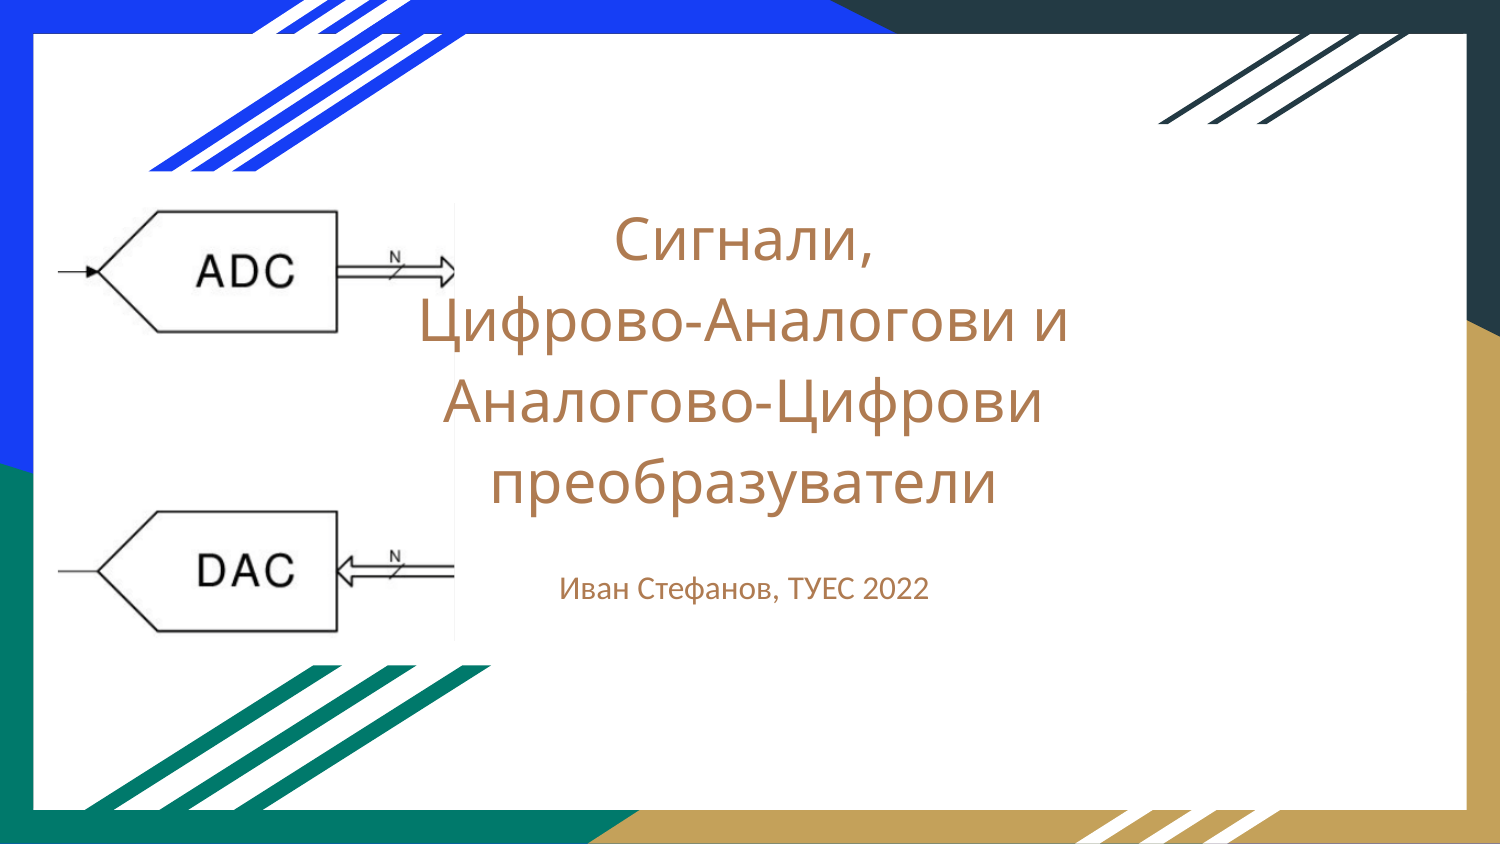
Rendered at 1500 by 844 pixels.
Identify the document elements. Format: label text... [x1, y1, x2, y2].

picture [57, 203, 455, 641]
title Сигнали, Цифрово-Аналогови и Аналогово-Цифрови преобразуватели [304, 180, 1185, 537]
subtitle Иван Стефанов, ТУЕС 2022 [304, 559, 1185, 646]
